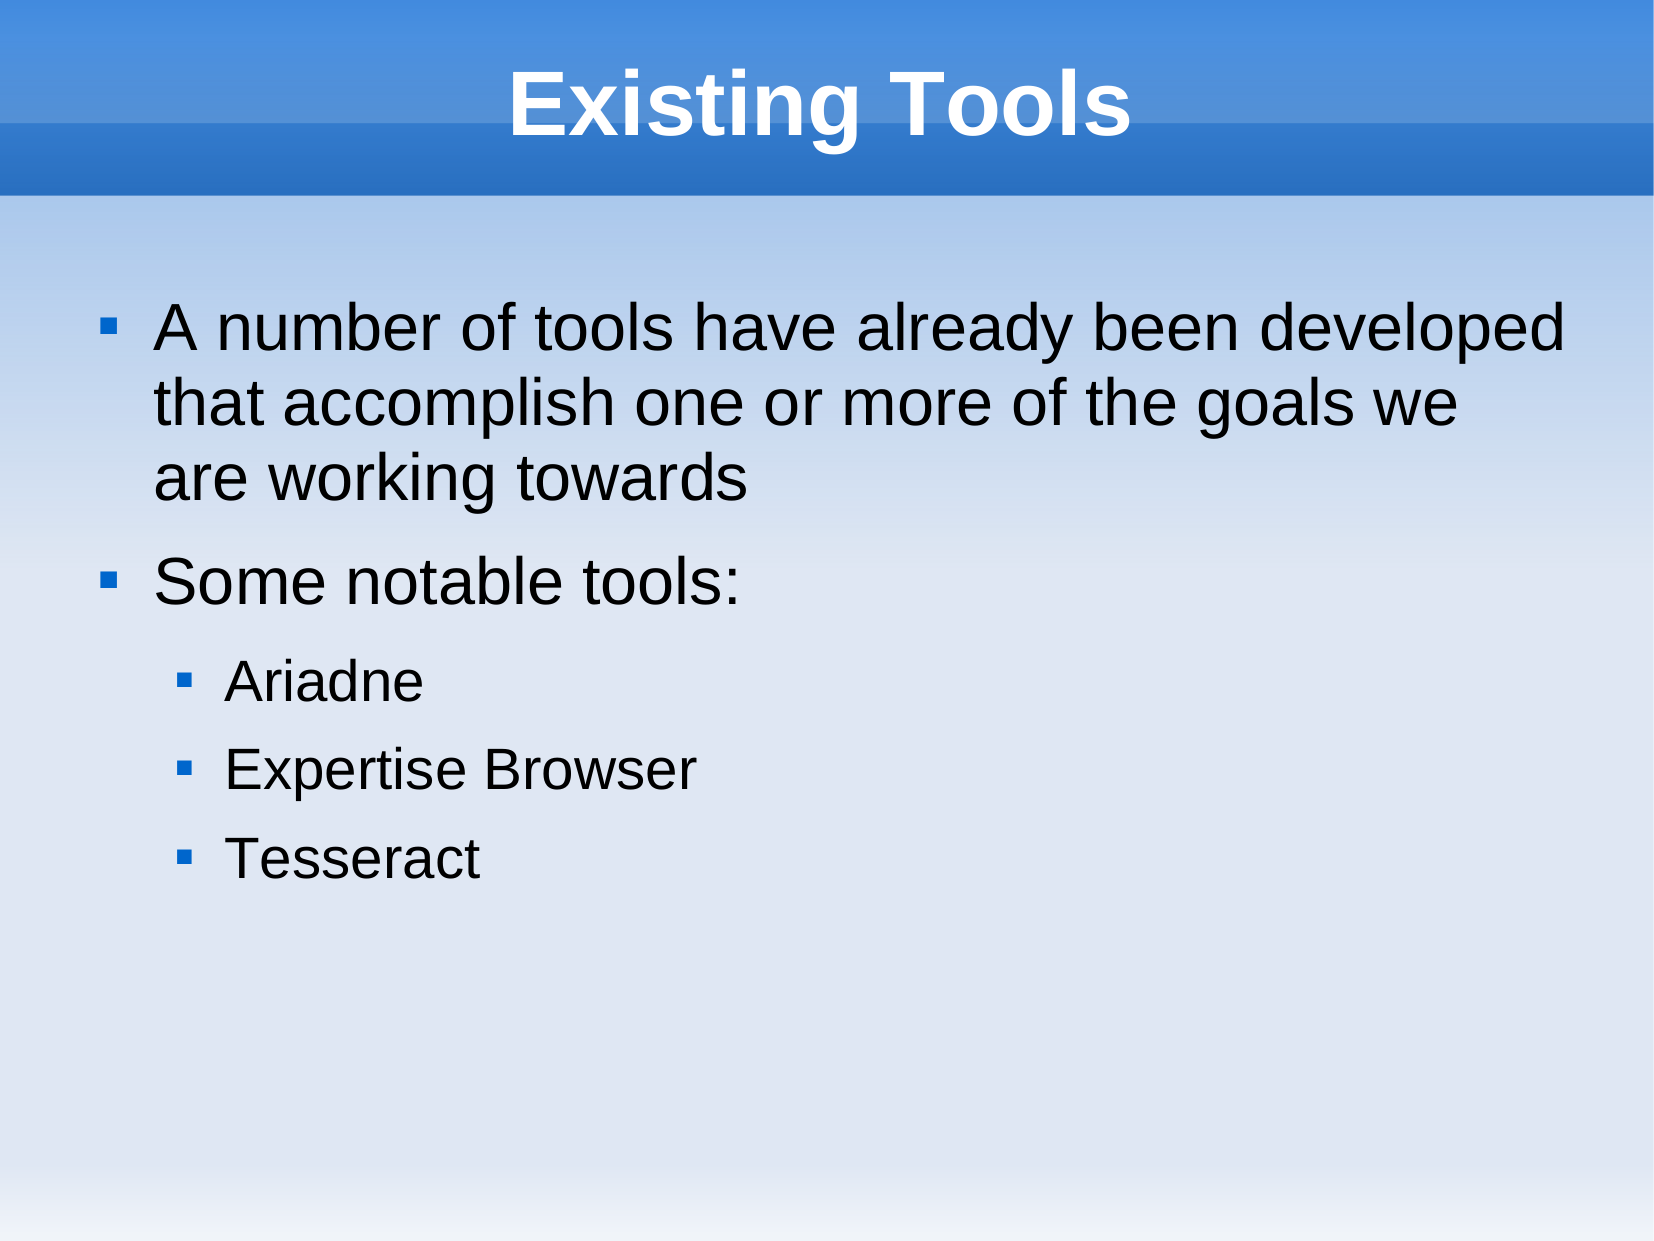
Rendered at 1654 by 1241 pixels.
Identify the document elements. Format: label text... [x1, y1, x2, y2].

picture [0, 0, 1654, 1241]
list A number of tools have already been developed that accomplish one or more of the goals we are working towards Some notable tools: Ariadne Expertise Browser Tesseract [82, 290, 1571, 1109]
title Existing Tools [76, 7, 1565, 200]
